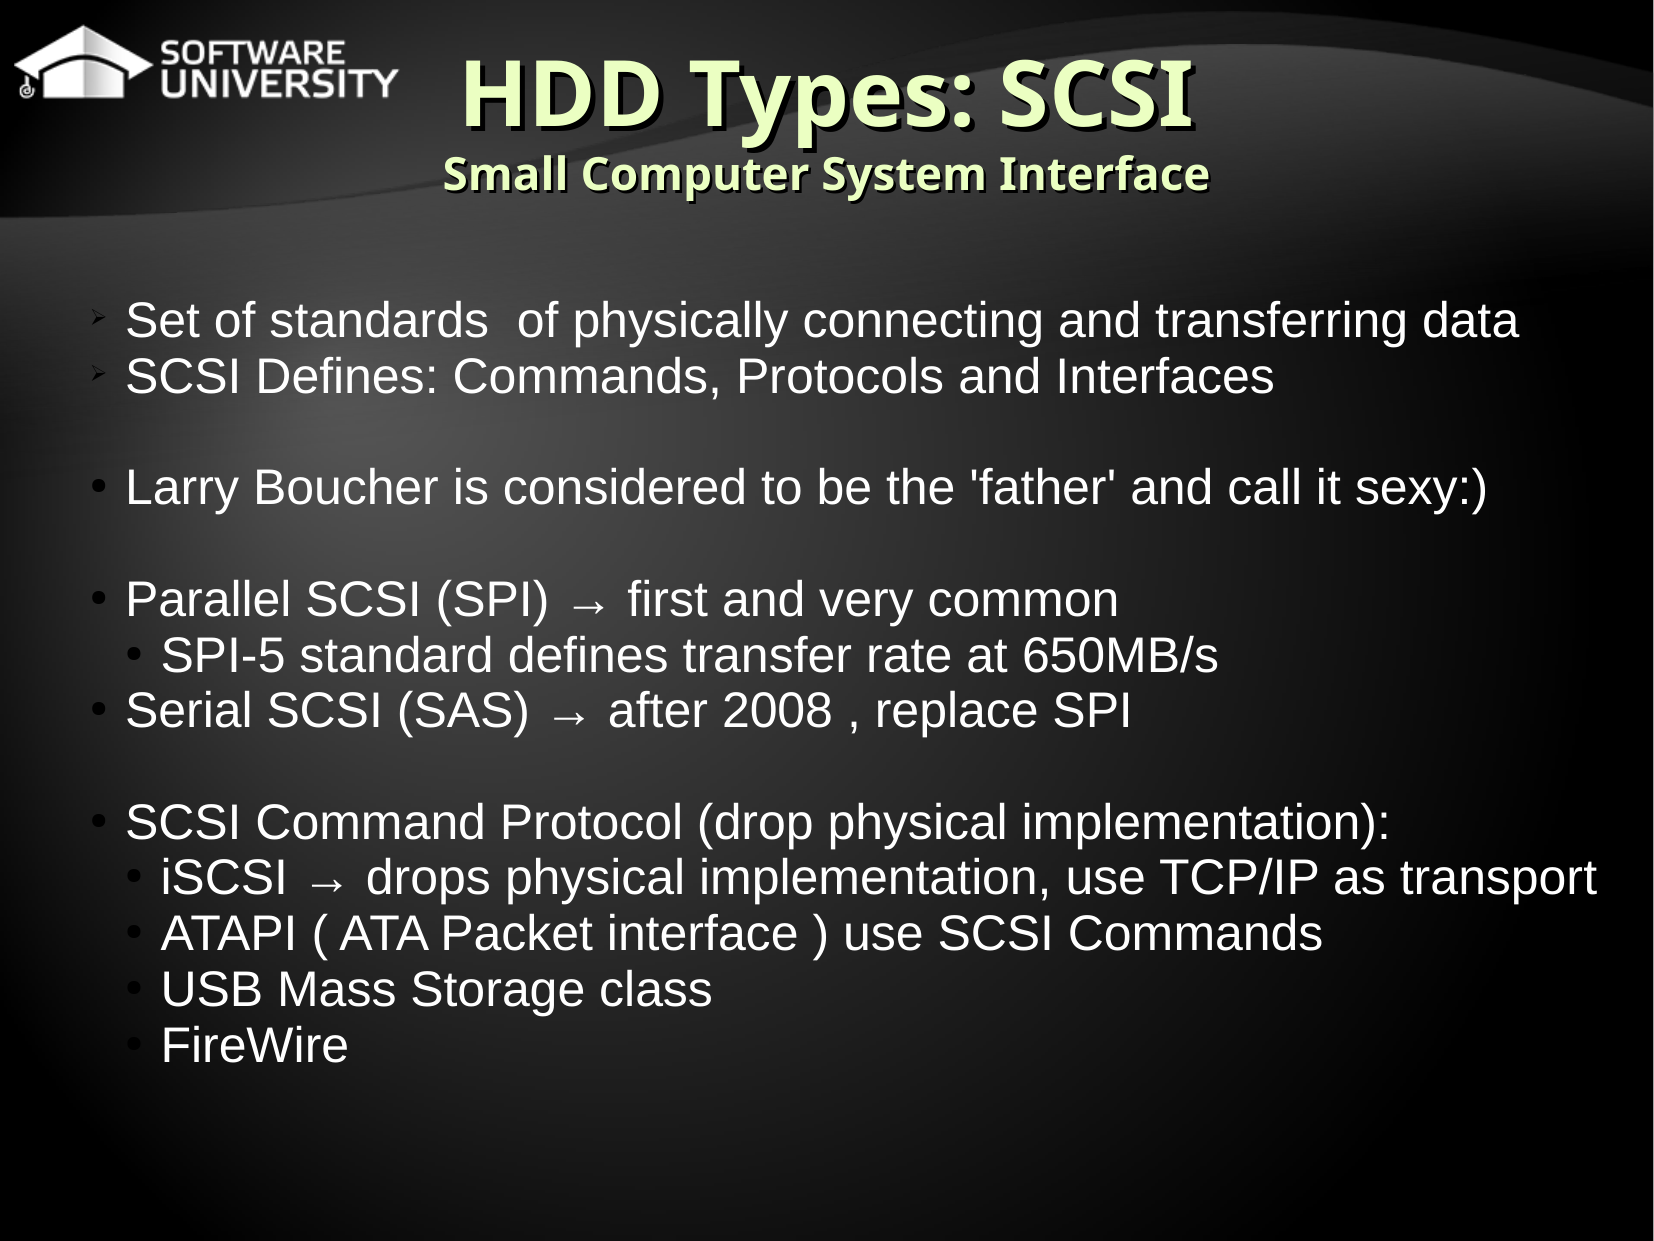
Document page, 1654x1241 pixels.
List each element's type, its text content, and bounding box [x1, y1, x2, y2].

picture [0, 0, 1654, 1241]
title HDD Types: SCSI Small Computer System Interface [82, 34, 1571, 200]
text_box Set of standards of physically connecting and transferring data SCSI Defines: Commands, Protocols and Interfaces Larry Boucher is considered to be the 'father' and call it sexy:) Parallel SCSI (SPI) → first and very common SPI-5 standard defines transfer rate at 650MB/s Serial SCSI (SAS) → after 2008 , replace SPI SCSI Command Protocol (drop physical implementation): iSCSI → drops physical implementation, use TCP/IP as transport ATAPI ( ATA Packet interface ) use SCSI Commands USB Mass Storage class FireWire [75, 285, 1614, 1018]
